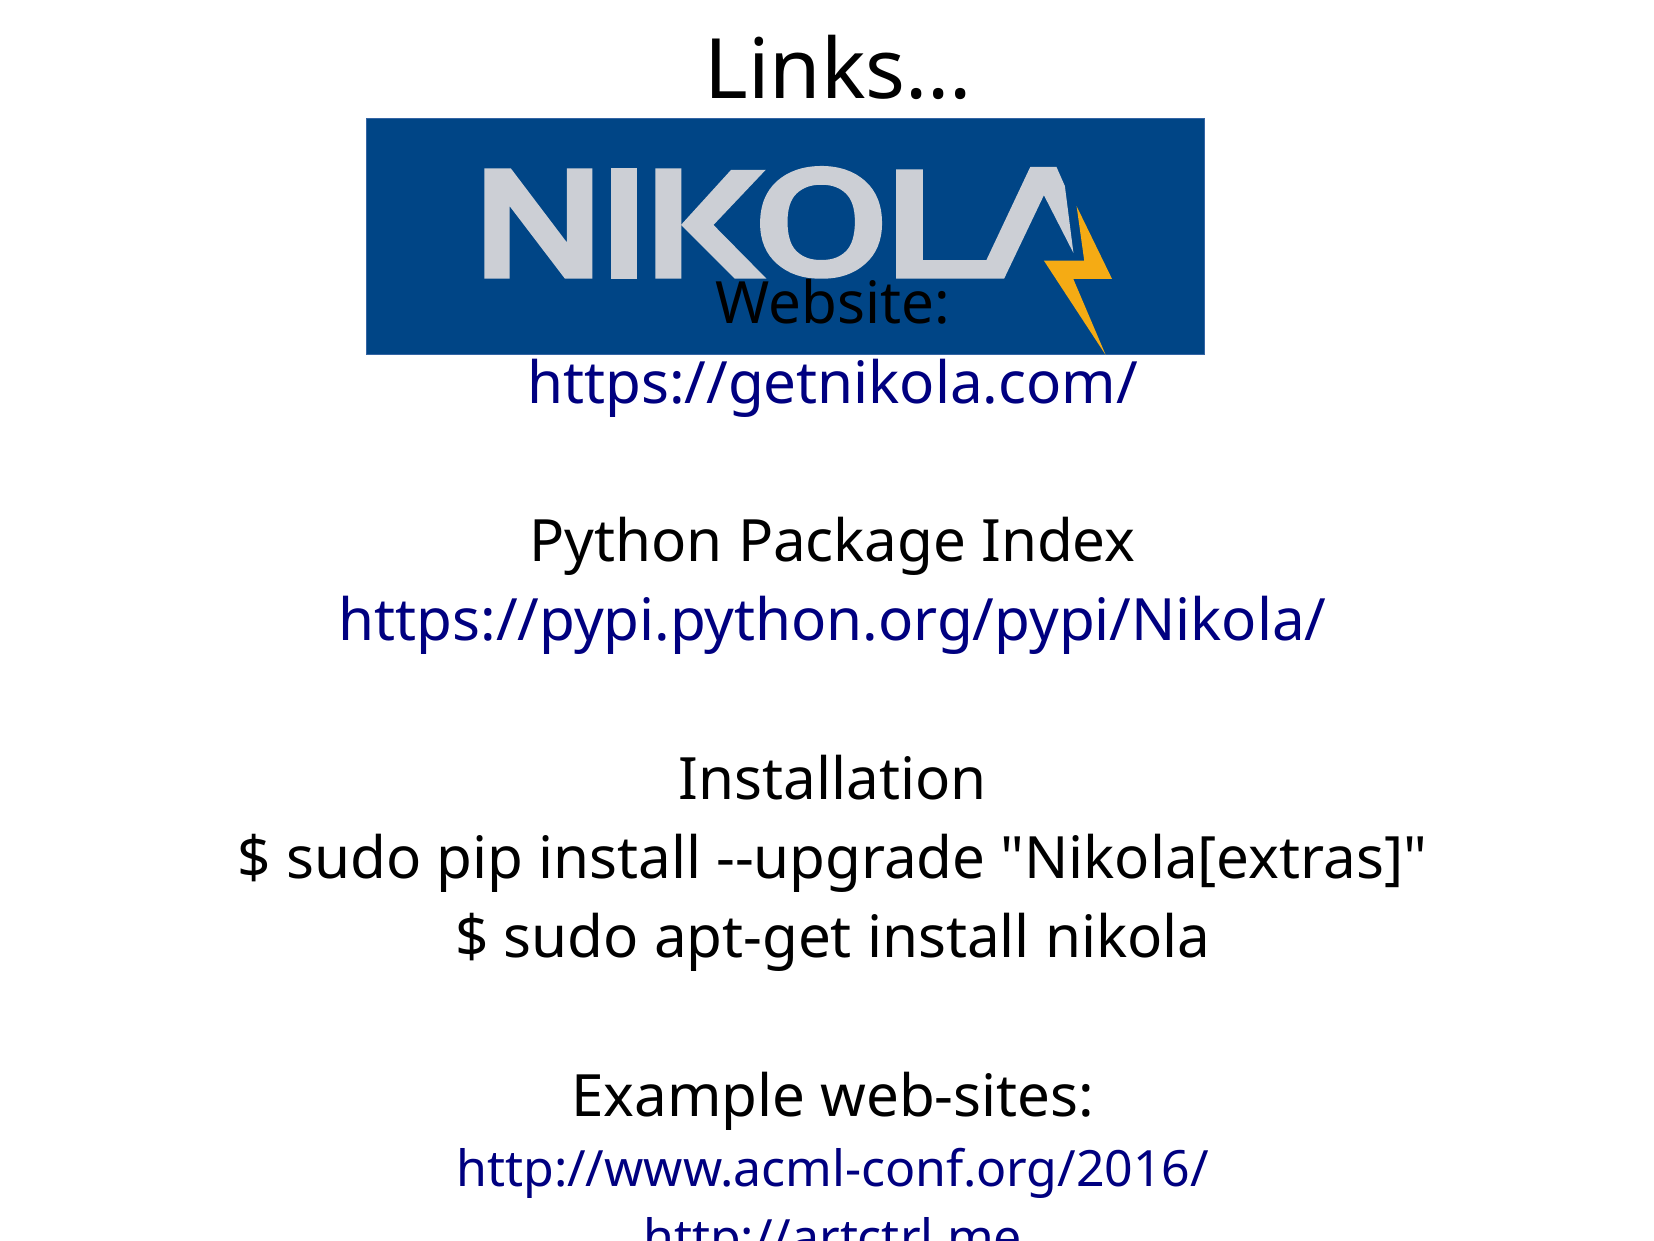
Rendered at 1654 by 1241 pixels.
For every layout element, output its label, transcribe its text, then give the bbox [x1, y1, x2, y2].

title Links... [94, 20, 1583, 113]
picture [484, 88, 1113, 356]
text_box [366, 118, 484, 354]
subtitle Website: https://getnikola.com/ Python Package Index https://pypi.python.org/pypi/Nikola/ Installation $ sudo pip install --upgrade "Nikola[extras]" $ sudo apt-get install nikola Example web-sites: http://www.acml-conf.org/2016/ http://artctrl.me [59, 354, 1607, 1241]
text_box [1113, 118, 1205, 354]
